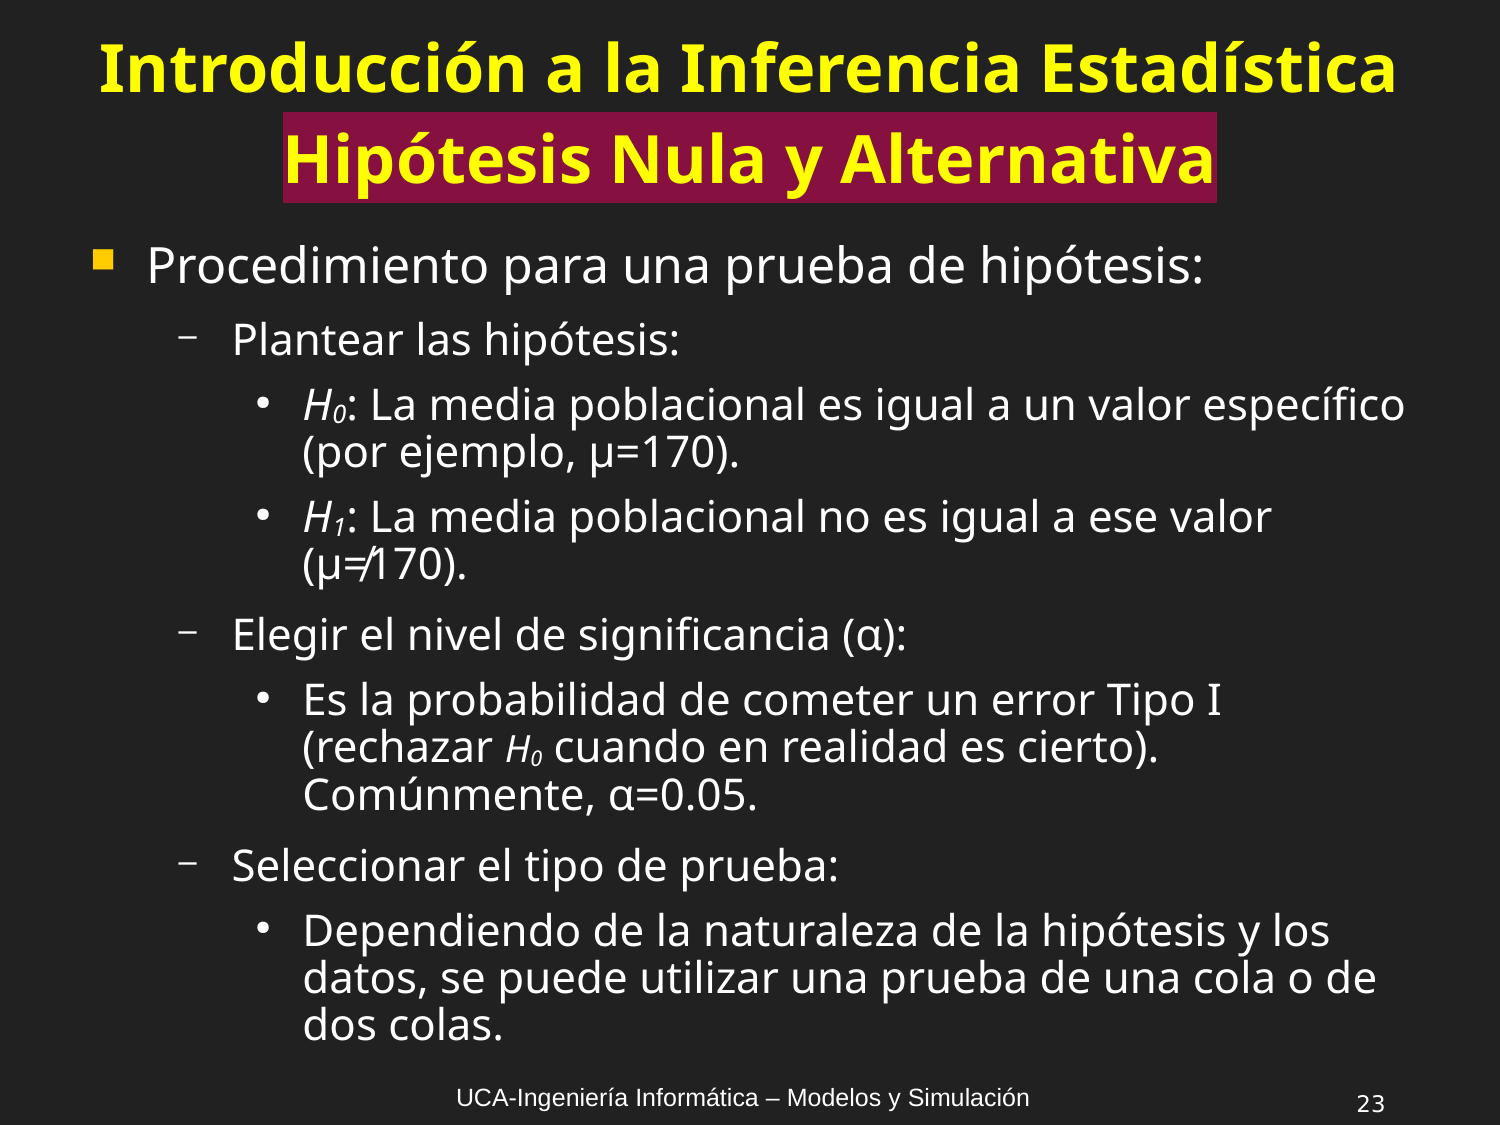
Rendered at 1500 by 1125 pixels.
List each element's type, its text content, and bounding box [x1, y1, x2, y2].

list Procedimiento para una prueba de hipótesis: Plantear las hipótesis: H0​: La media poblacional es igual a un valor específico (por ejemplo, μ=170). H1​: La media poblacional no es igual a ese valor (μ≠170). Elegir el nivel de significancia (α): Es la probabilidad de cometer un error Tipo I (rechazar H0​​ cuando en realidad es cierto). Comúnmente, α=0.05. Seleccionar el tipo de prueba: Dependiendo de la naturaleza de la hipótesis y los datos, se puede utilizar una prueba de una cola o de dos colas. [75, 232, 1425, 1051]
title Introducción a la Inferencia Estadística Hipótesis Nula y Alternativa [75, 37, 1426, 188]
